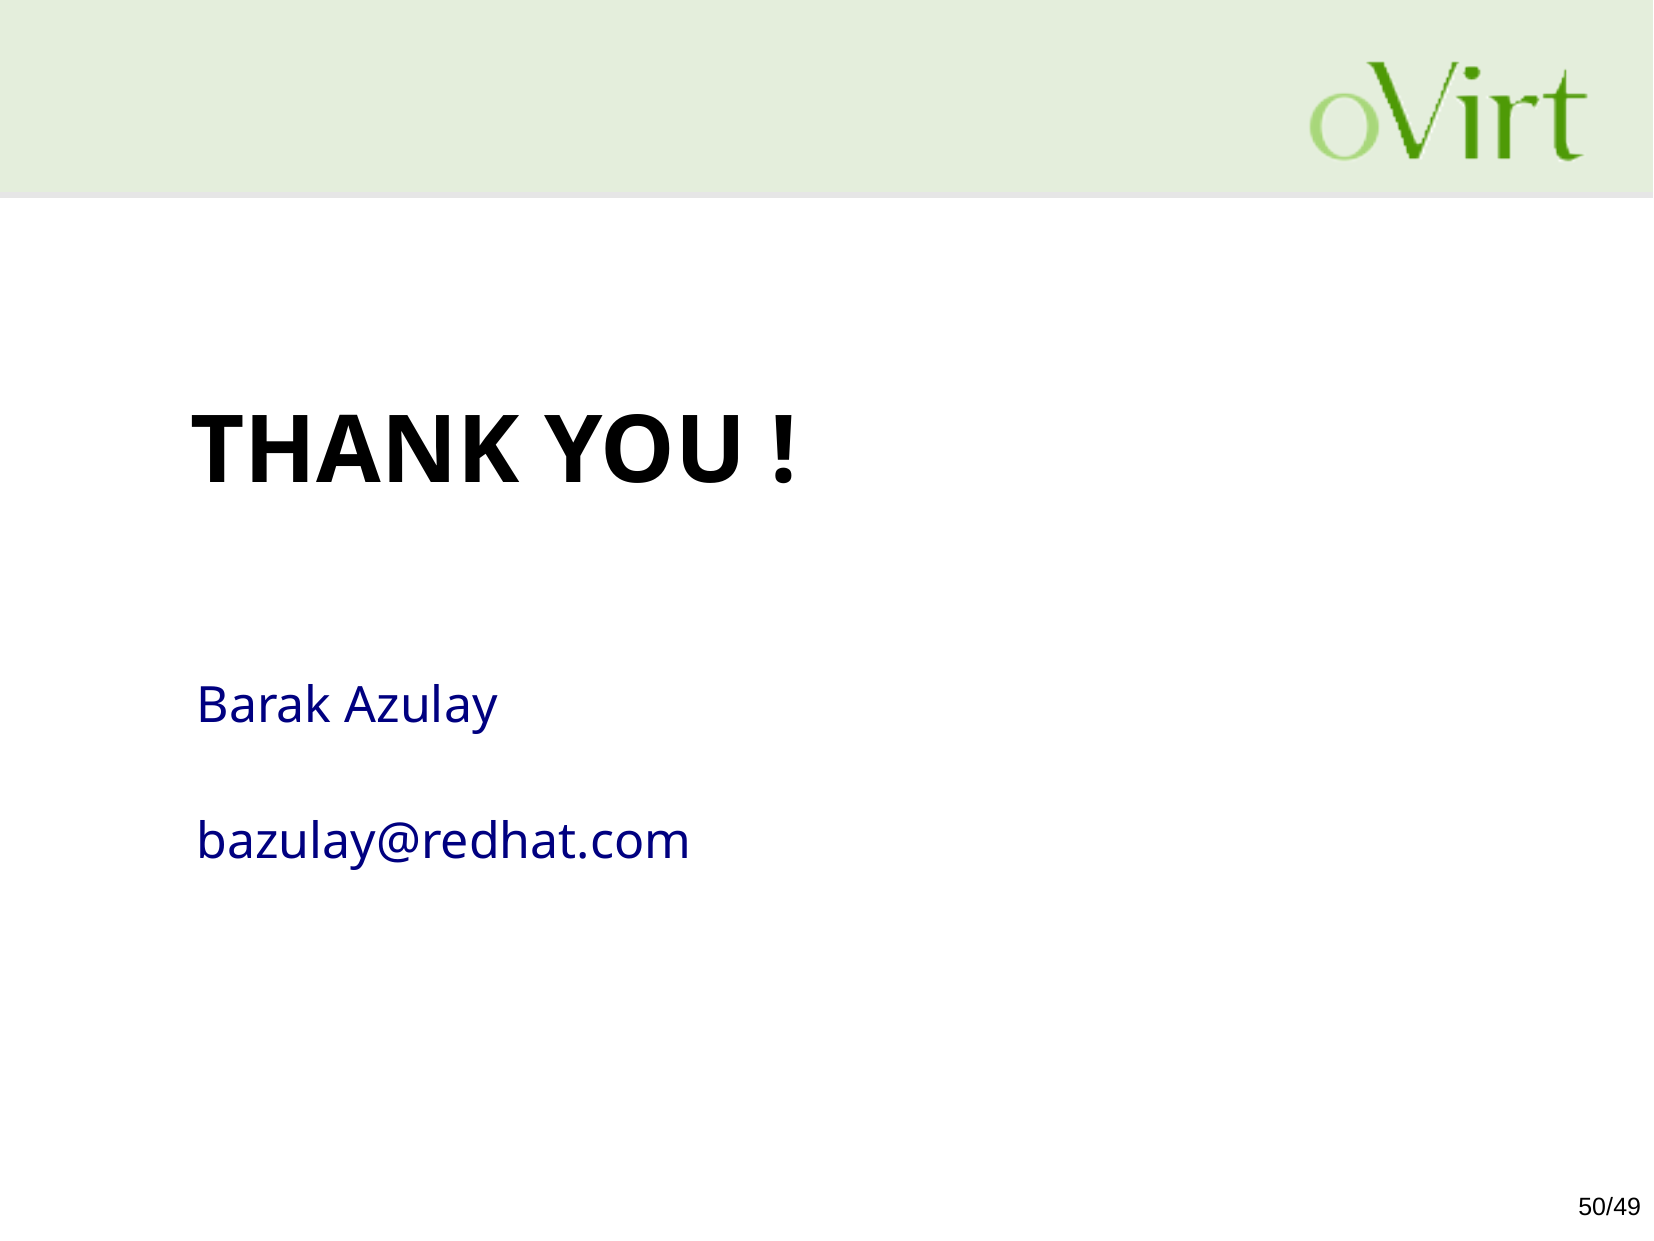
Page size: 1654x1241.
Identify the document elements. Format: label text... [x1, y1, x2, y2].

text_box THANK YOU ! [175, 374, 1548, 510]
picture [1289, 36, 1613, 181]
text_box Barak Azulay bazulay@redhat.com [181, 592, 1554, 1178]
